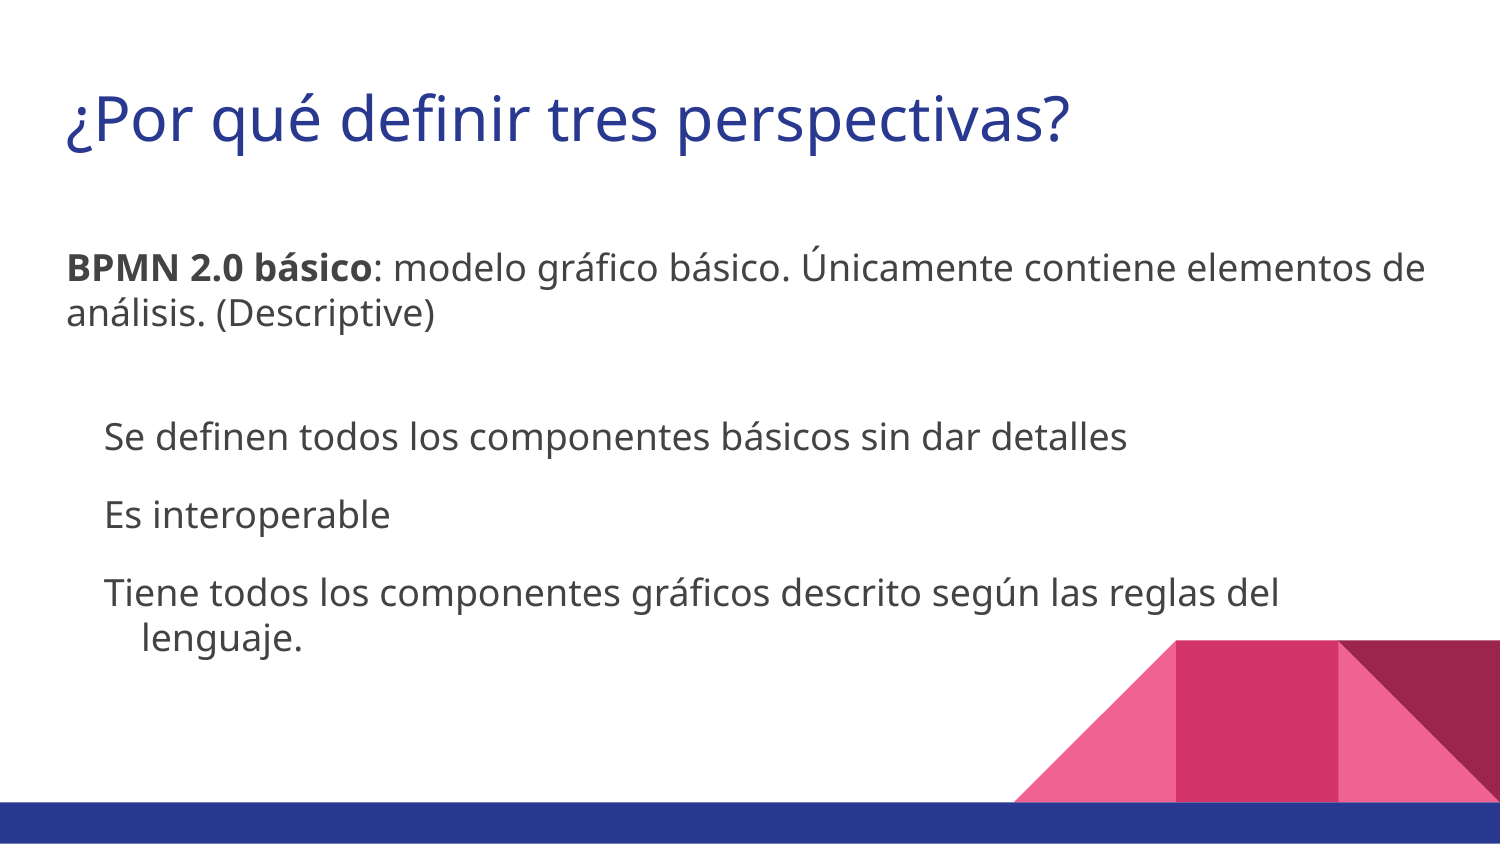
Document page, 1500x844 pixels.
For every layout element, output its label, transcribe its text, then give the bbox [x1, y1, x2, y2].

title ¿Por qué definir tres perspectivas? [51, 64, 1449, 150]
list BPMN 2.0 básico: modelo gráfico básico. Únicamente contiene elementos de análisis. (Descriptive) Se definen todos los componentes básicos sin dar detalles Es interoperable Tiene todos los componentes gráficos descrito según las reglas del lenguaje. [51, 150, 1449, 714]
